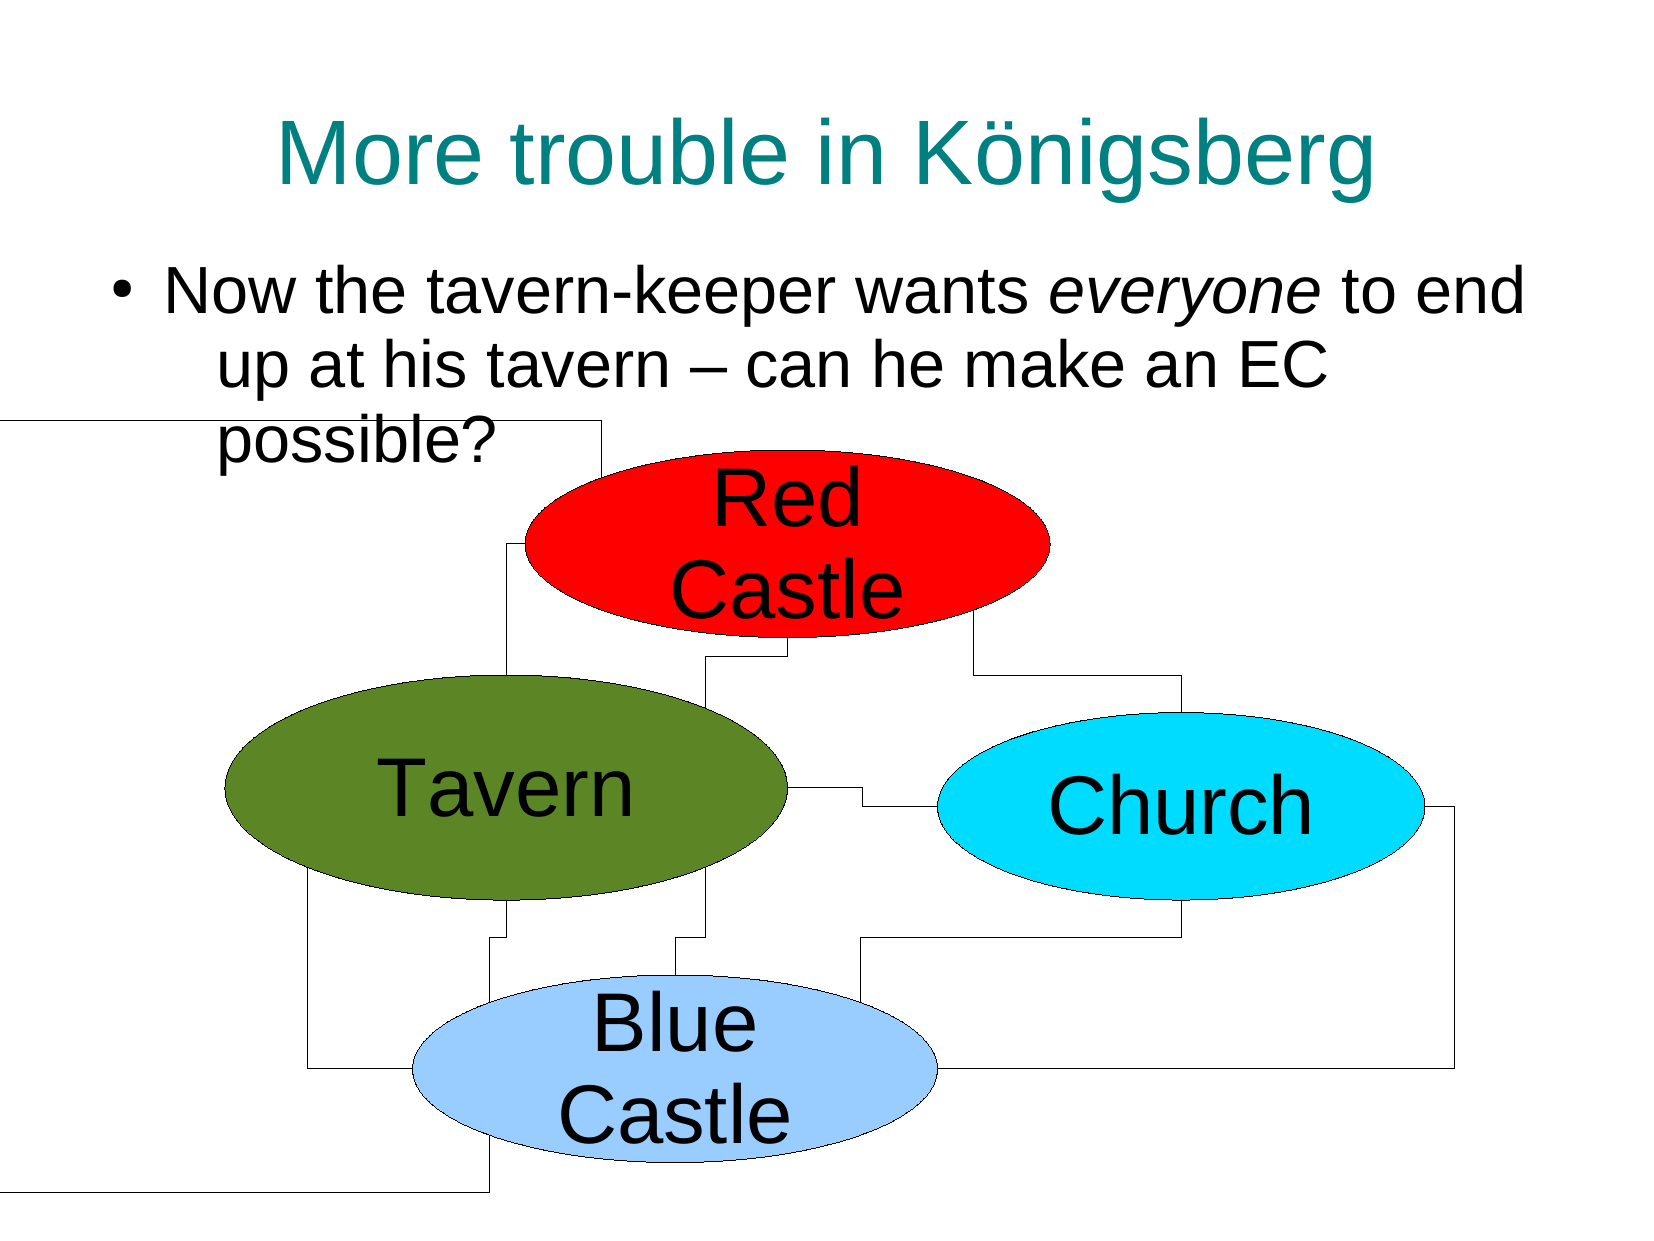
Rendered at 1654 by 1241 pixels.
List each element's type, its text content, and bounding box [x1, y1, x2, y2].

list Now the tavern-keeper wants everyone to end up at his tavern – can he make an EC possible? [75, 252, 1564, 451]
text_box Church [937, 712, 1425, 901]
text_box Red Castle [525, 450, 1051, 638]
title More trouble in Königsberg [82, 49, 1571, 257]
text_box Tavern [224, 675, 788, 901]
text_box Blue Castle [412, 975, 938, 1163]
list Now the tavern-keeper wants everyone to end up at his tavern – can he make an EC possible? [75, 421, 601, 451]
